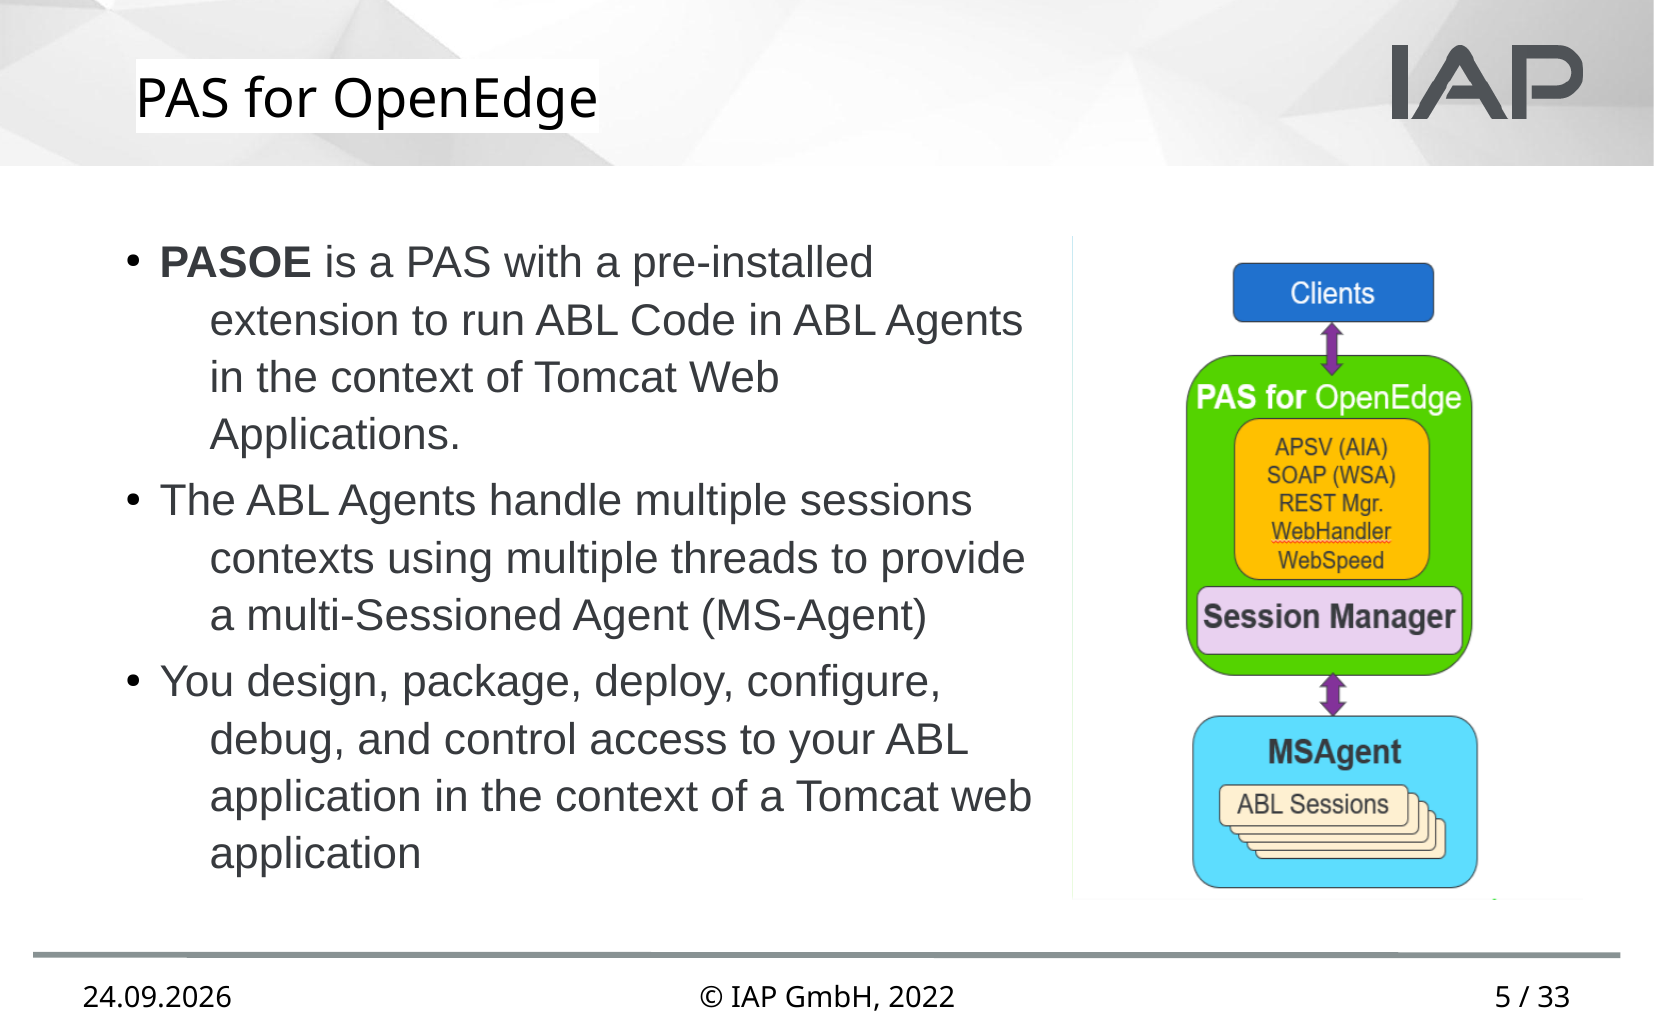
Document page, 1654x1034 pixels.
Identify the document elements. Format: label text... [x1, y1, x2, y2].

picture [0, 0, 1654, 166]
title PAS for OpenEdge [135, 41, 1264, 152]
picture [1072, 236, 1583, 900]
list PASOE is a PAS with a pre-installed extension to run ABL Code in ABL Agents in the context of Tomcat Web Applications. The ABL Agents handle multiple sessions contexts using multiple threads to provide a multi-Sessioned Agent (MS-Agent) You design, package, deploy, configure, debug, and control access to your ABL application in the context of a Tomcat web application [109, 228, 1044, 880]
